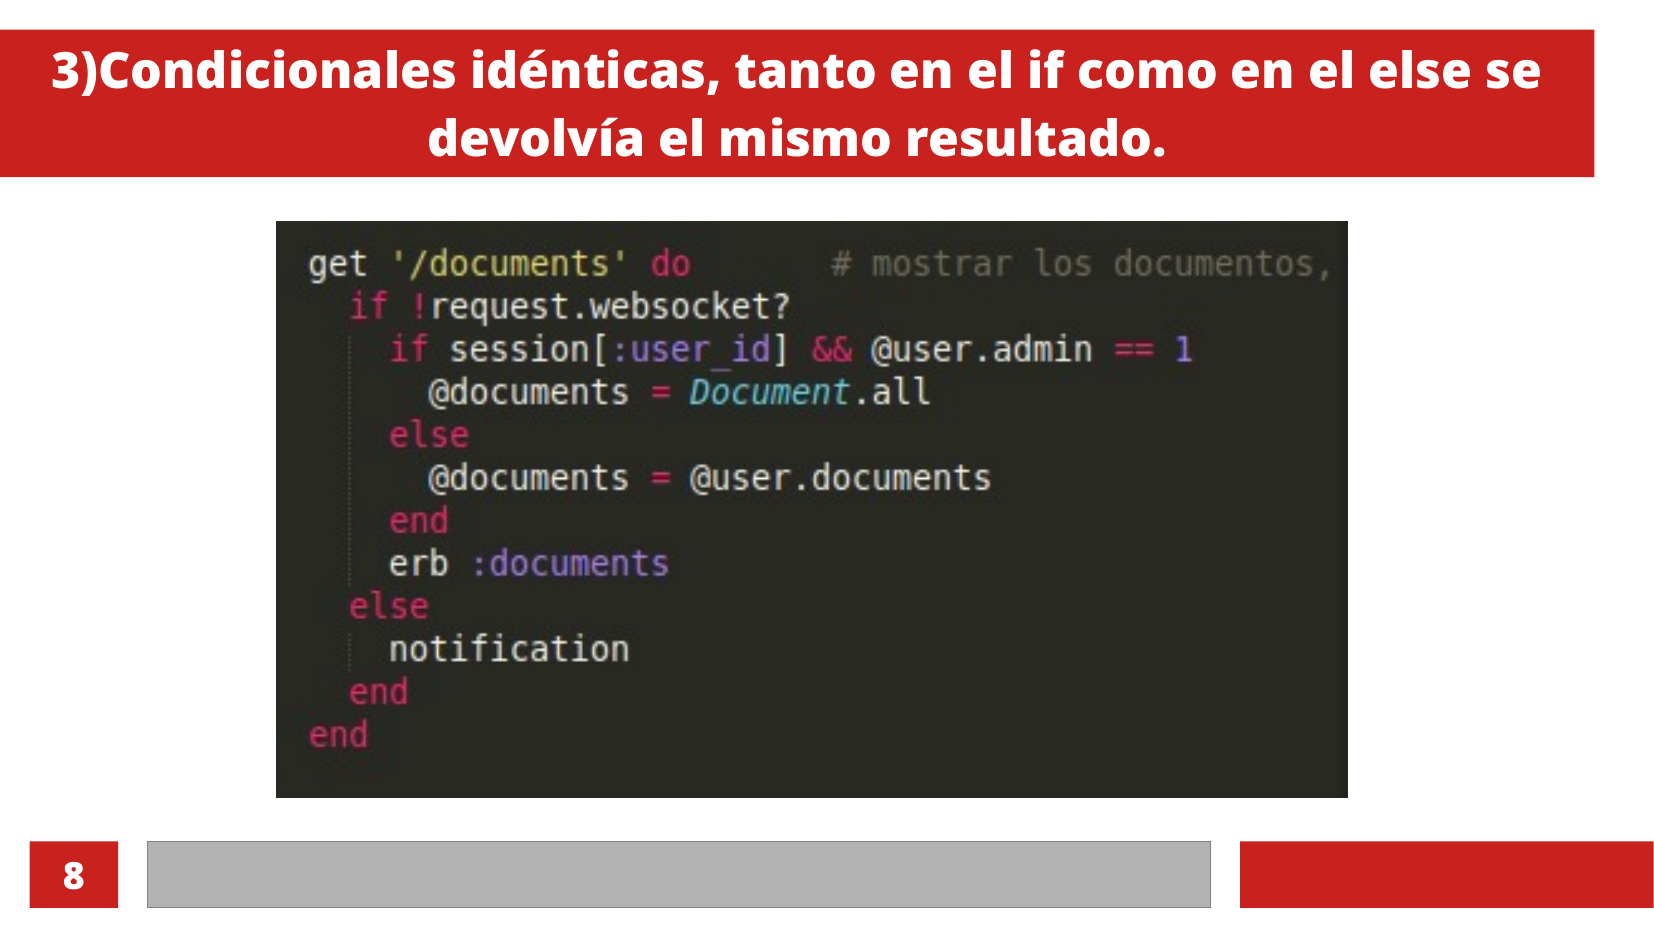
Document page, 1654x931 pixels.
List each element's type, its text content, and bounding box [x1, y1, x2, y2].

title 3)Condicionales idénticas, tanto en el if como en el else se devolvía el mismo resultado. [0, 29, 1595, 178]
picture [276, 221, 1348, 798]
